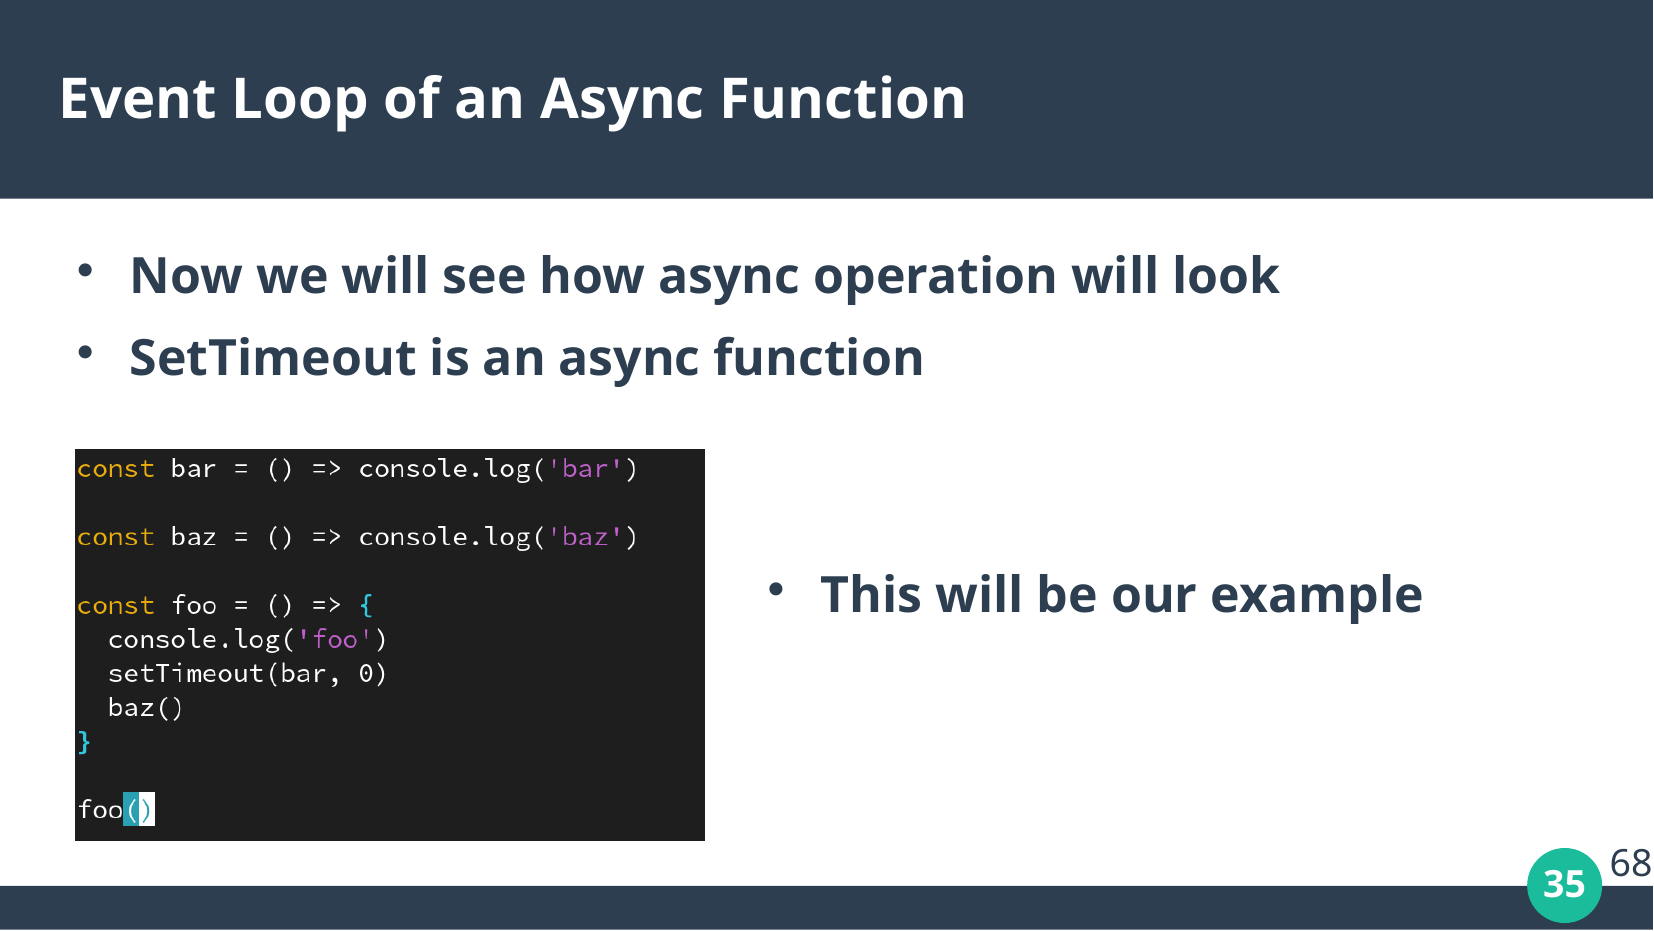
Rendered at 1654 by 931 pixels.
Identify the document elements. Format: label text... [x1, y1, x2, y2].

list This will be our example [750, 562, 1594, 750]
title Event Loop of an Async Function [59, 37, 1594, 155]
picture [75, 449, 705, 841]
text_box 68 [1588, 830, 1654, 899]
list Now we will see how async operation will look SetTimeout is an async function [59, 243, 1594, 864]
